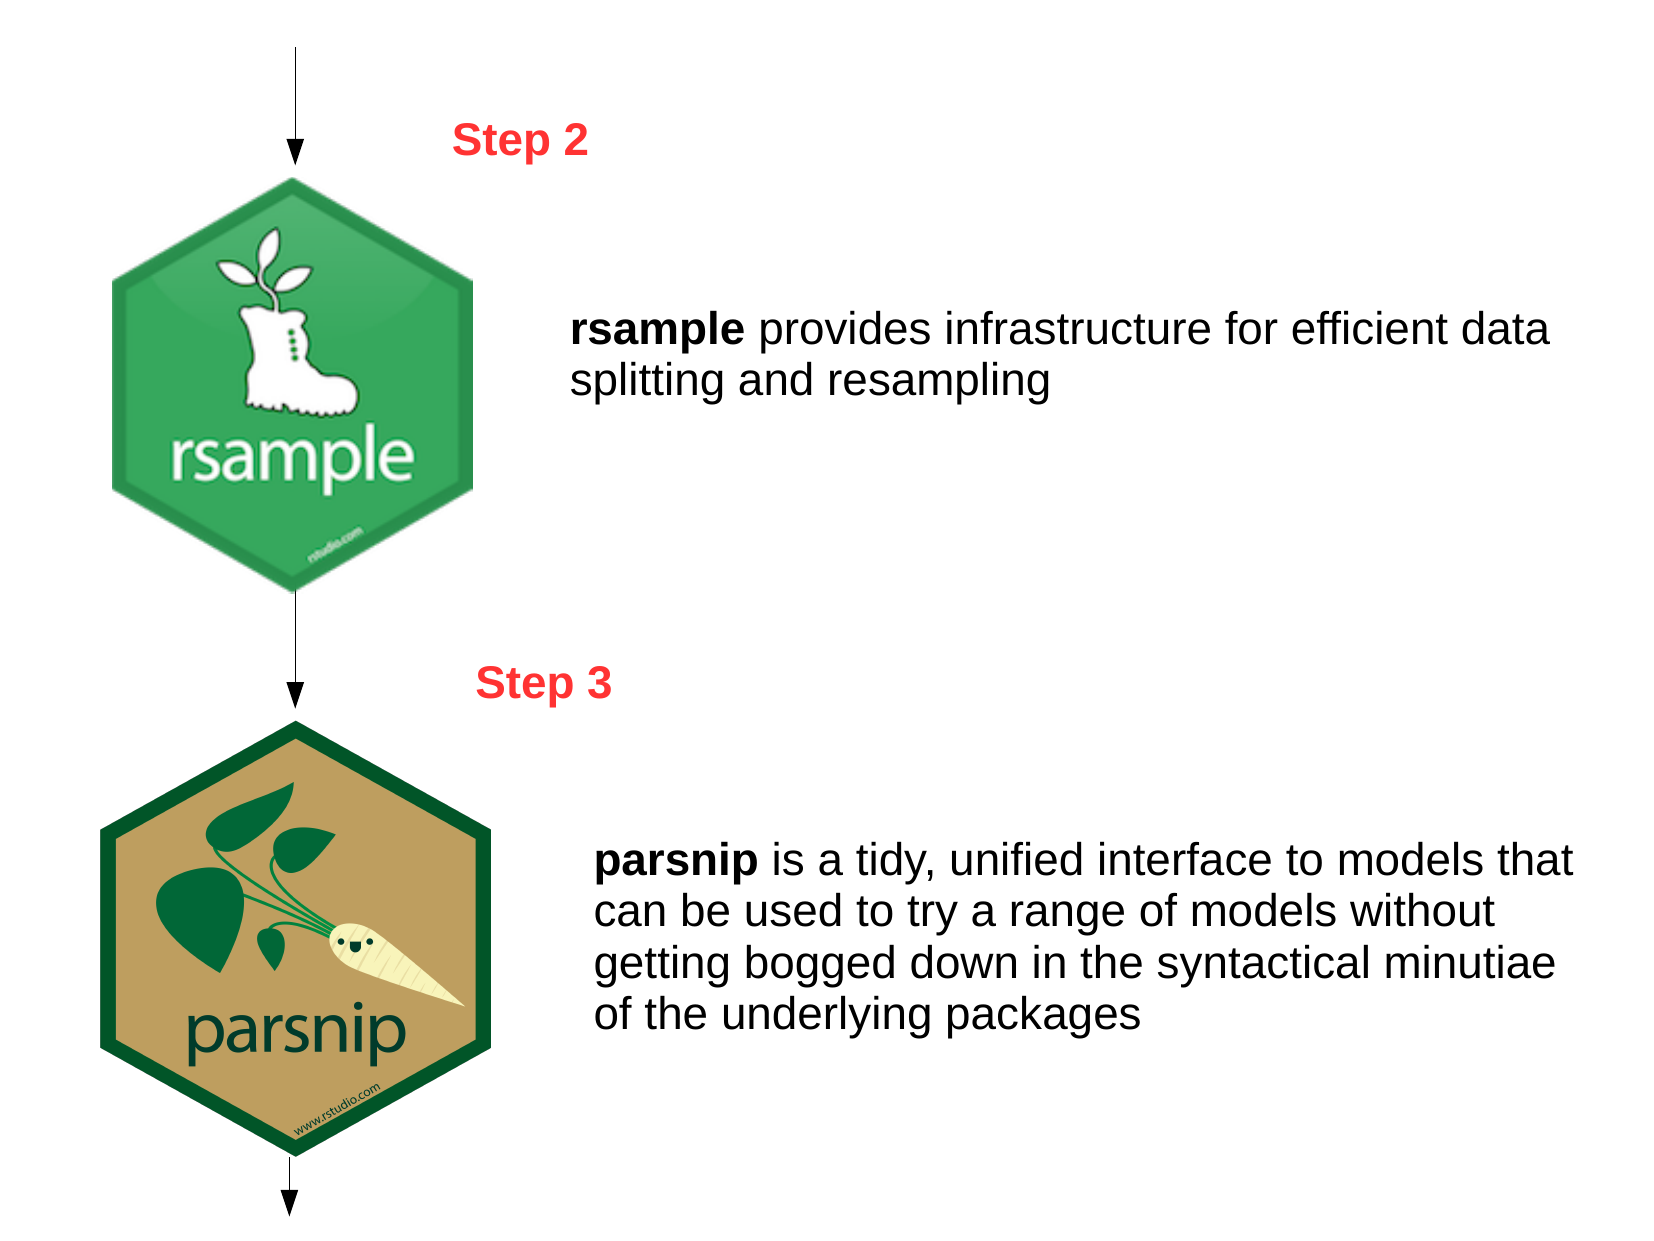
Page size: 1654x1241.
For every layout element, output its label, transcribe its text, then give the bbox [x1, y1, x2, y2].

text_box parsnip is a tidy, unified interface to models that can be used to try a range of models without getting bogged down in the syntactical minutiae of the underlying packages [578, 826, 1619, 1048]
picture [100, 720, 491, 1158]
text_box Step 2 [437, 106, 697, 174]
picture [112, 177, 473, 594]
text_box rsample provides infrastructure for efficient data splitting and resampling [555, 295, 1607, 414]
text_box Step 3 [460, 649, 686, 717]
